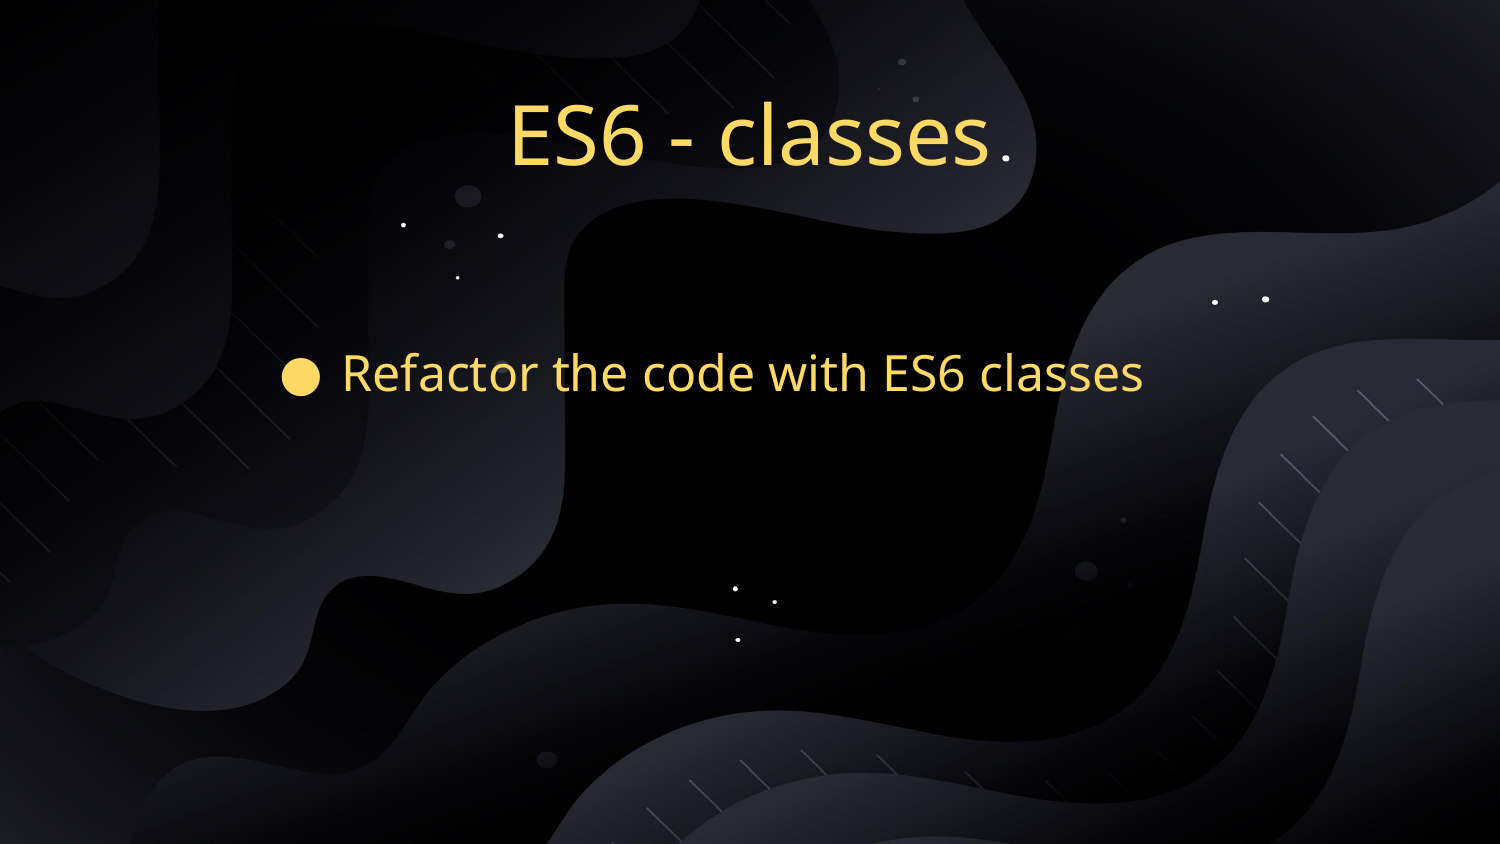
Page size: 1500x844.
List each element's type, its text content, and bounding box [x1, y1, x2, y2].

picture [0, 0, 1500, 844]
title ES6 - classes [164, 73, 1336, 190]
list Refactor the code with ES6 classes [259, 328, 1241, 430]
